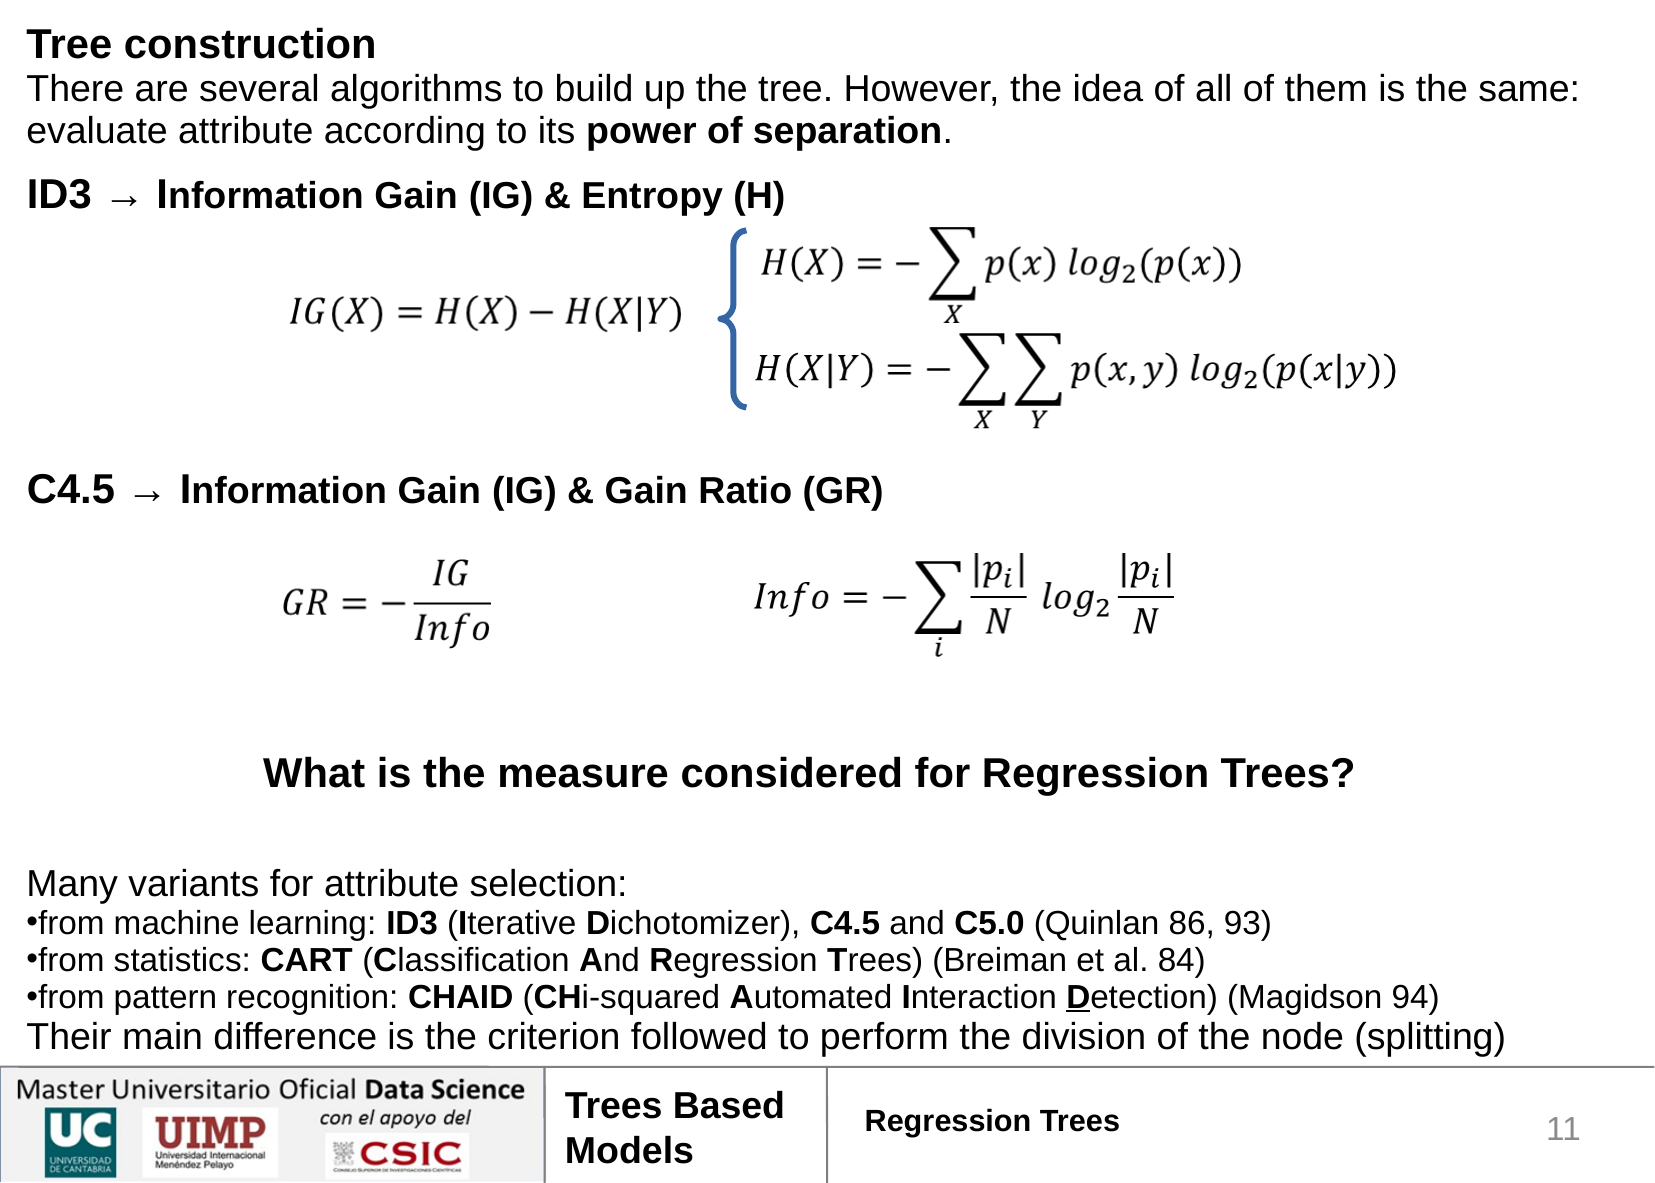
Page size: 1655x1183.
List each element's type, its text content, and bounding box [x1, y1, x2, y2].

picture [546, 1068, 550, 1182]
text_box C4.5 → Information Gain (IG) & Gain Ratio (GR) [12, 461, 910, 526]
text_box ID3 → Information Gain (IG) & Entropy (H) [12, 166, 827, 231]
picture [746, 547, 1181, 659]
text_box Tree construction There are several algorithms to build up the tree. However, the idea of all of them is the same: evaluate attribute according to its power of separation. Many variants for attribute selection: from machine learning: ID3 (Iterative Dichotomizer), C4.5 and C5.0 (Quinlan 86, 93) from statistics: CART (Classification And Regression Trees) (Breiman et al. 84) from pattern recognition: CHAID (CHi-squared Automated Interaction Detection) (Magidson 94) Their main difference is the criterion followed to perform the division of the node (splitting) [11, 11, 1643, 1062]
picture [0, 1068, 543, 1182]
text_box Regression Trees [849, 1093, 1524, 1146]
picture [746, 213, 1407, 430]
picture [275, 287, 703, 350]
text_box What is the measure considered for Regression Trees? [248, 745, 1418, 810]
picture [275, 555, 498, 649]
text_box <number> [1473, 1095, 1596, 1159]
